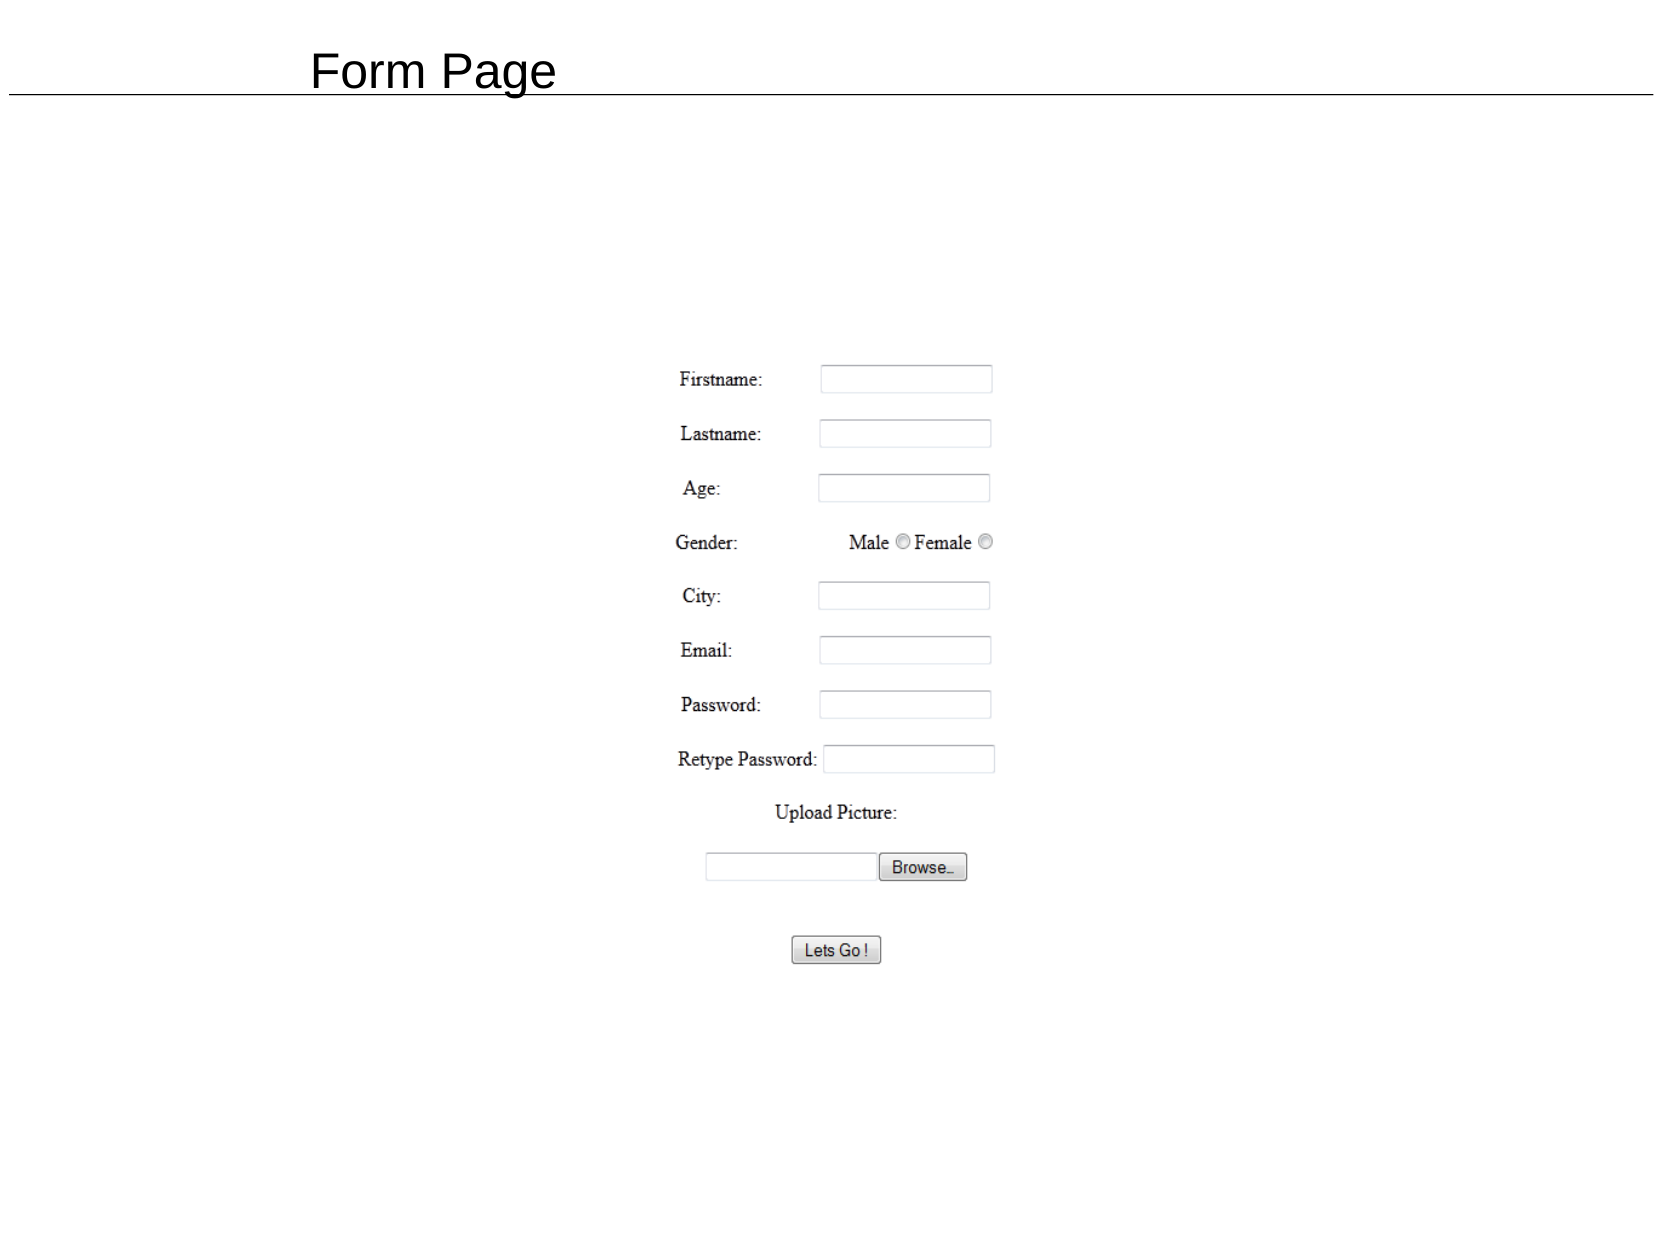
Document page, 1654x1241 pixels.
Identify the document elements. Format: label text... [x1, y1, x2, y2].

text_box Form Page [295, 35, 1028, 107]
picture [9, 94, 1654, 1090]
